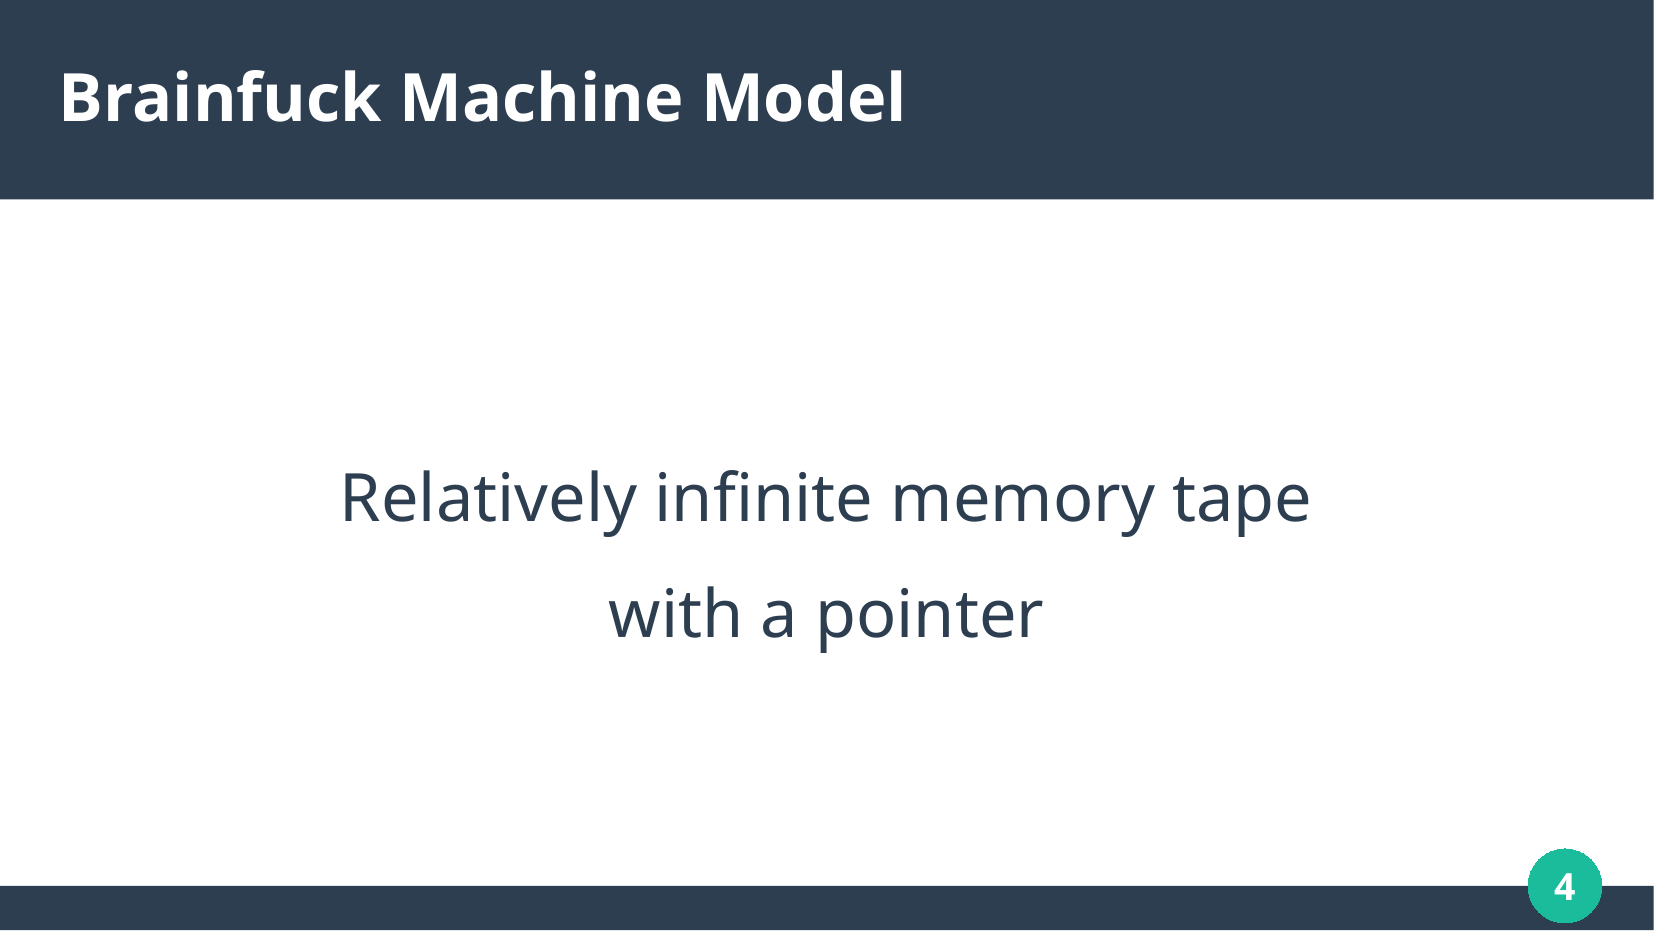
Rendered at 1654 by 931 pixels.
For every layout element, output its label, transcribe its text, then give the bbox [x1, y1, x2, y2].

subtitle Relatively infinite memory tape with a pointer [59, 243, 1595, 864]
title Brainfuck Machine Model [59, 37, 1595, 155]
